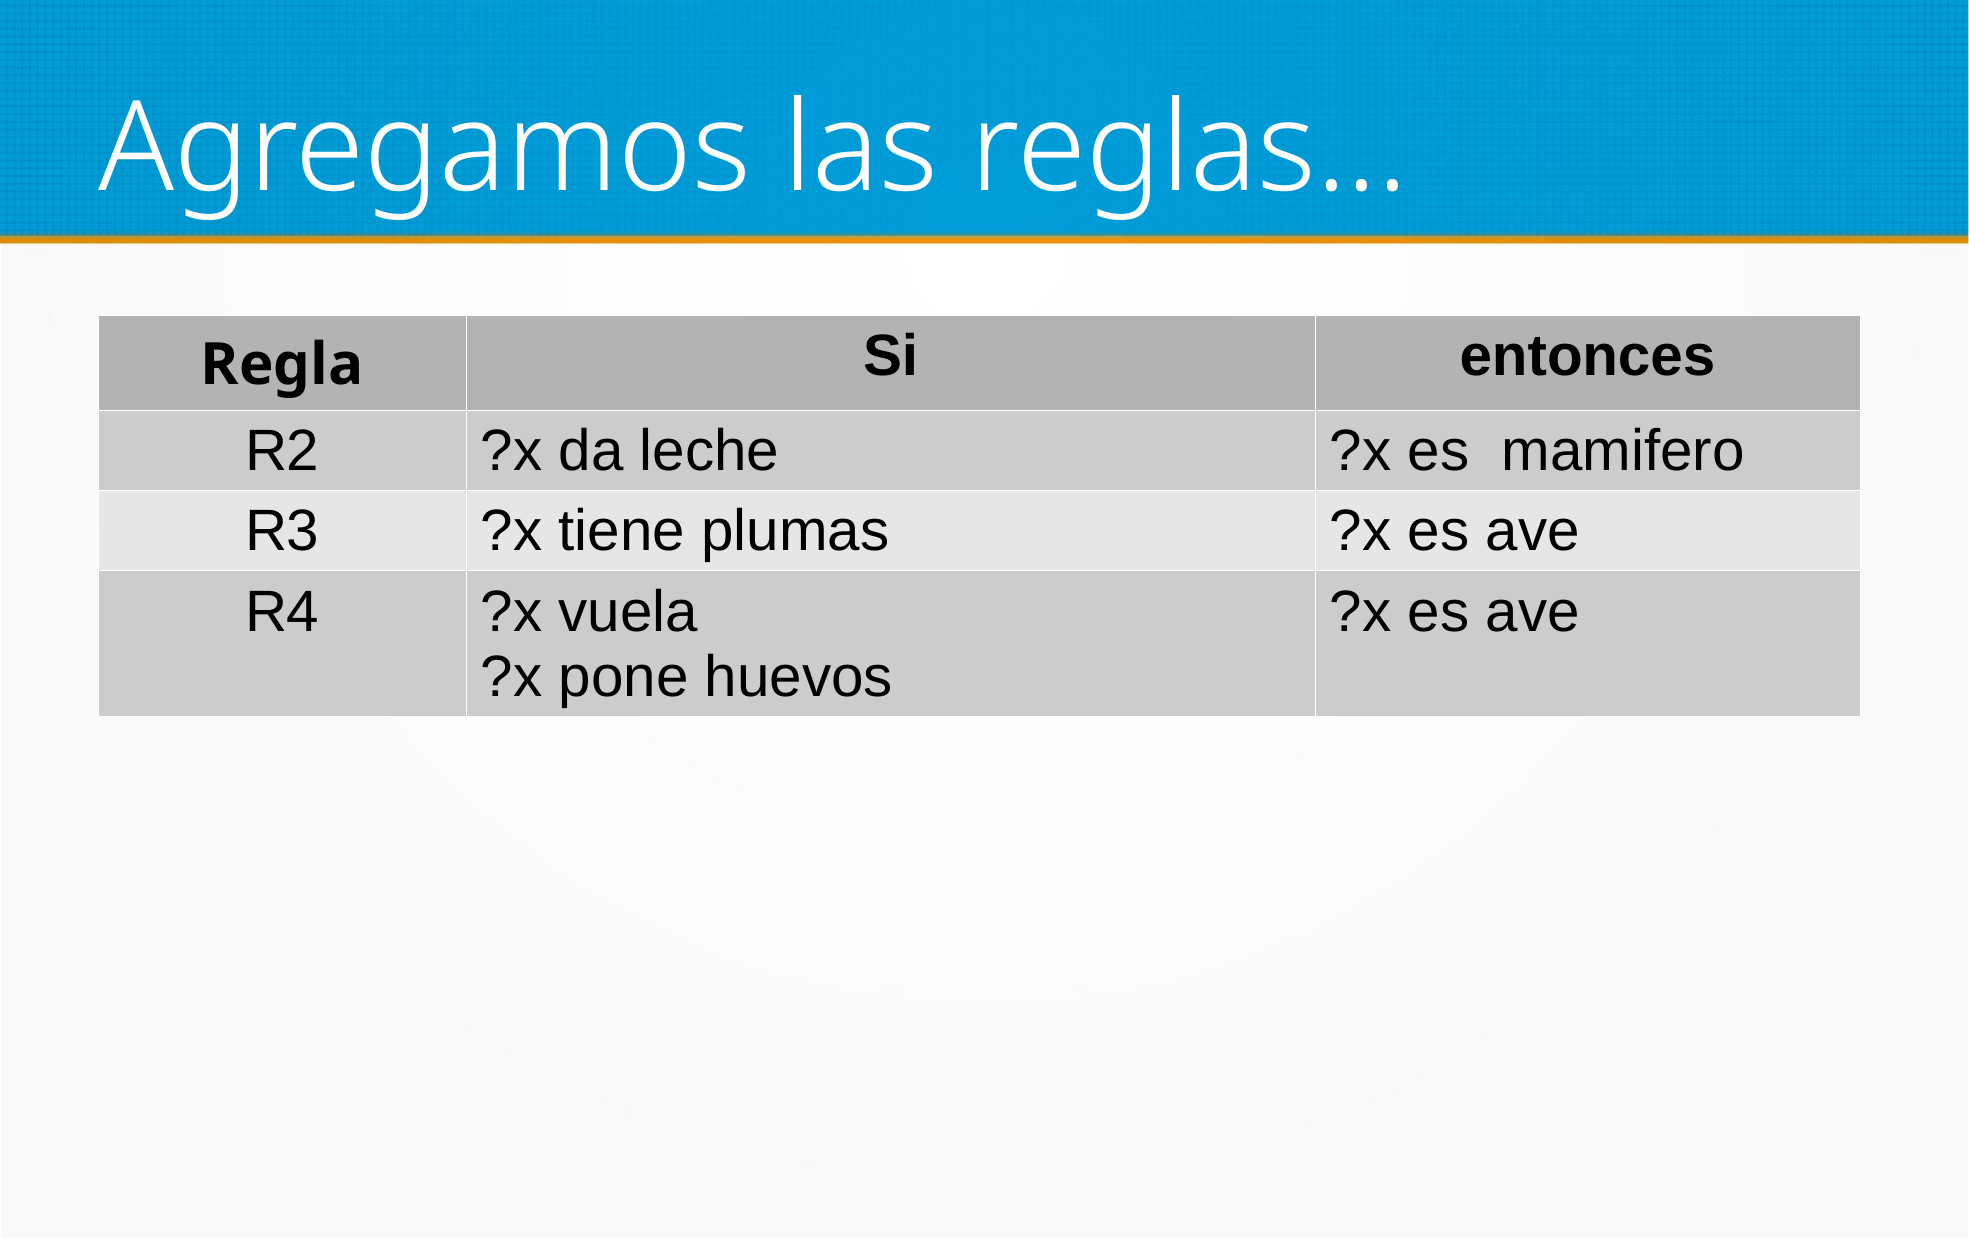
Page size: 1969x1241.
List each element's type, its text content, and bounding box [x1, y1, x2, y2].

table_header Si [467, 316, 1315, 410]
table_cell R2 [99, 411, 466, 490]
table_header Regla [99, 316, 466, 410]
table_cell R3 [99, 491, 466, 570]
table_cell ?x es ave [1316, 571, 1860, 716]
table_cell ?x vuela ?x pone huevos [467, 571, 1315, 716]
table_header entonces [1316, 316, 1860, 410]
table_cell ?x da leche [467, 411, 1315, 490]
table_cell R4 [99, 571, 466, 716]
picture [0, 233, 1969, 1241]
title Agregamos las reglas... [98, 19, 1870, 227]
table_cell ?x es mamifero [1316, 411, 1860, 490]
table_cell ?x tiene plumas [467, 491, 1315, 570]
table_cell ?x es ave [1316, 491, 1860, 570]
